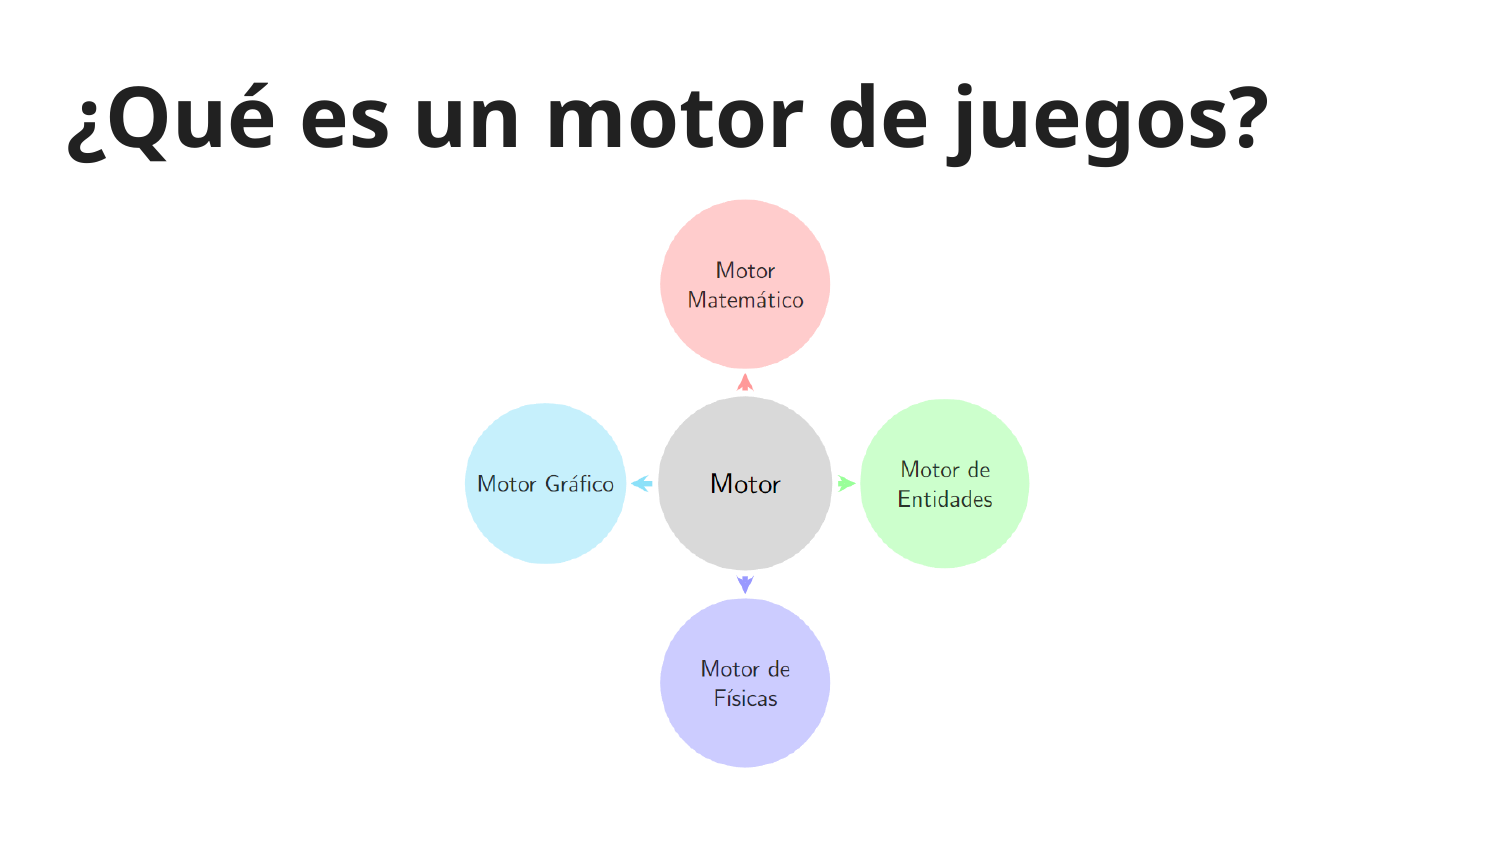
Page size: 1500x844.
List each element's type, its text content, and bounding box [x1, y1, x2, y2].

picture [431, 179, 1069, 784]
title ¿Qué es un motor de juegos? [51, 48, 1449, 180]
